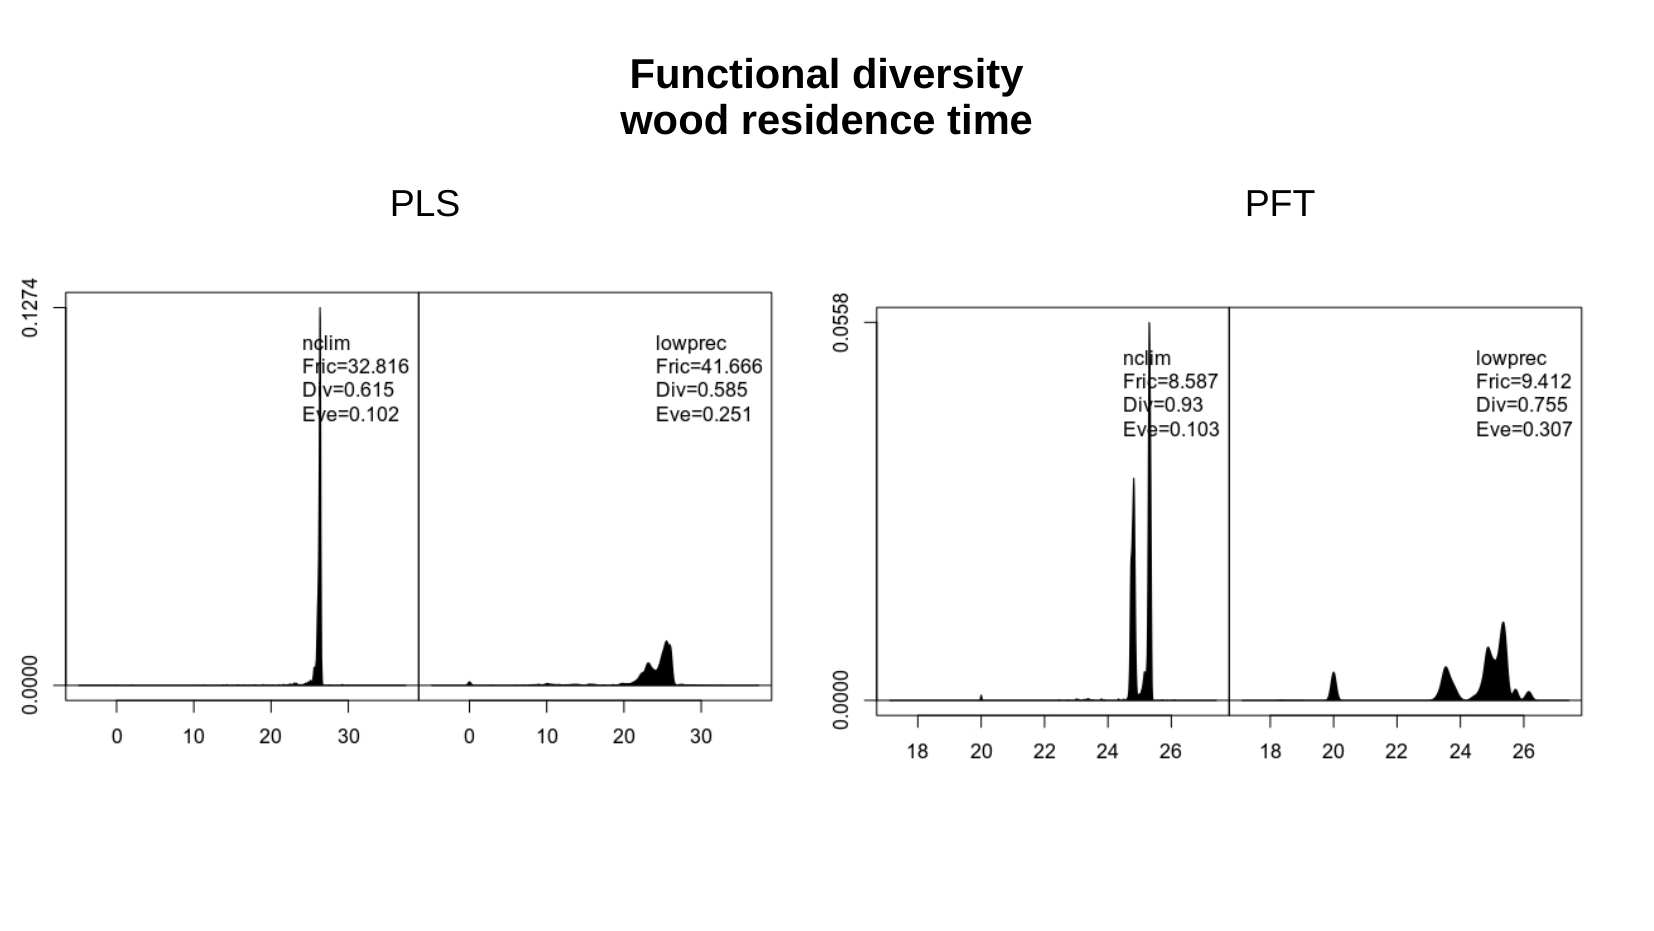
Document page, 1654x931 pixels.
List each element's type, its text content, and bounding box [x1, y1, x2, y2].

picture [0, 269, 1606, 811]
text_box PFT [1230, 174, 1411, 226]
title Functional diversity wood residence time [82, 19, 1571, 175]
text_box PLS [375, 174, 556, 225]
